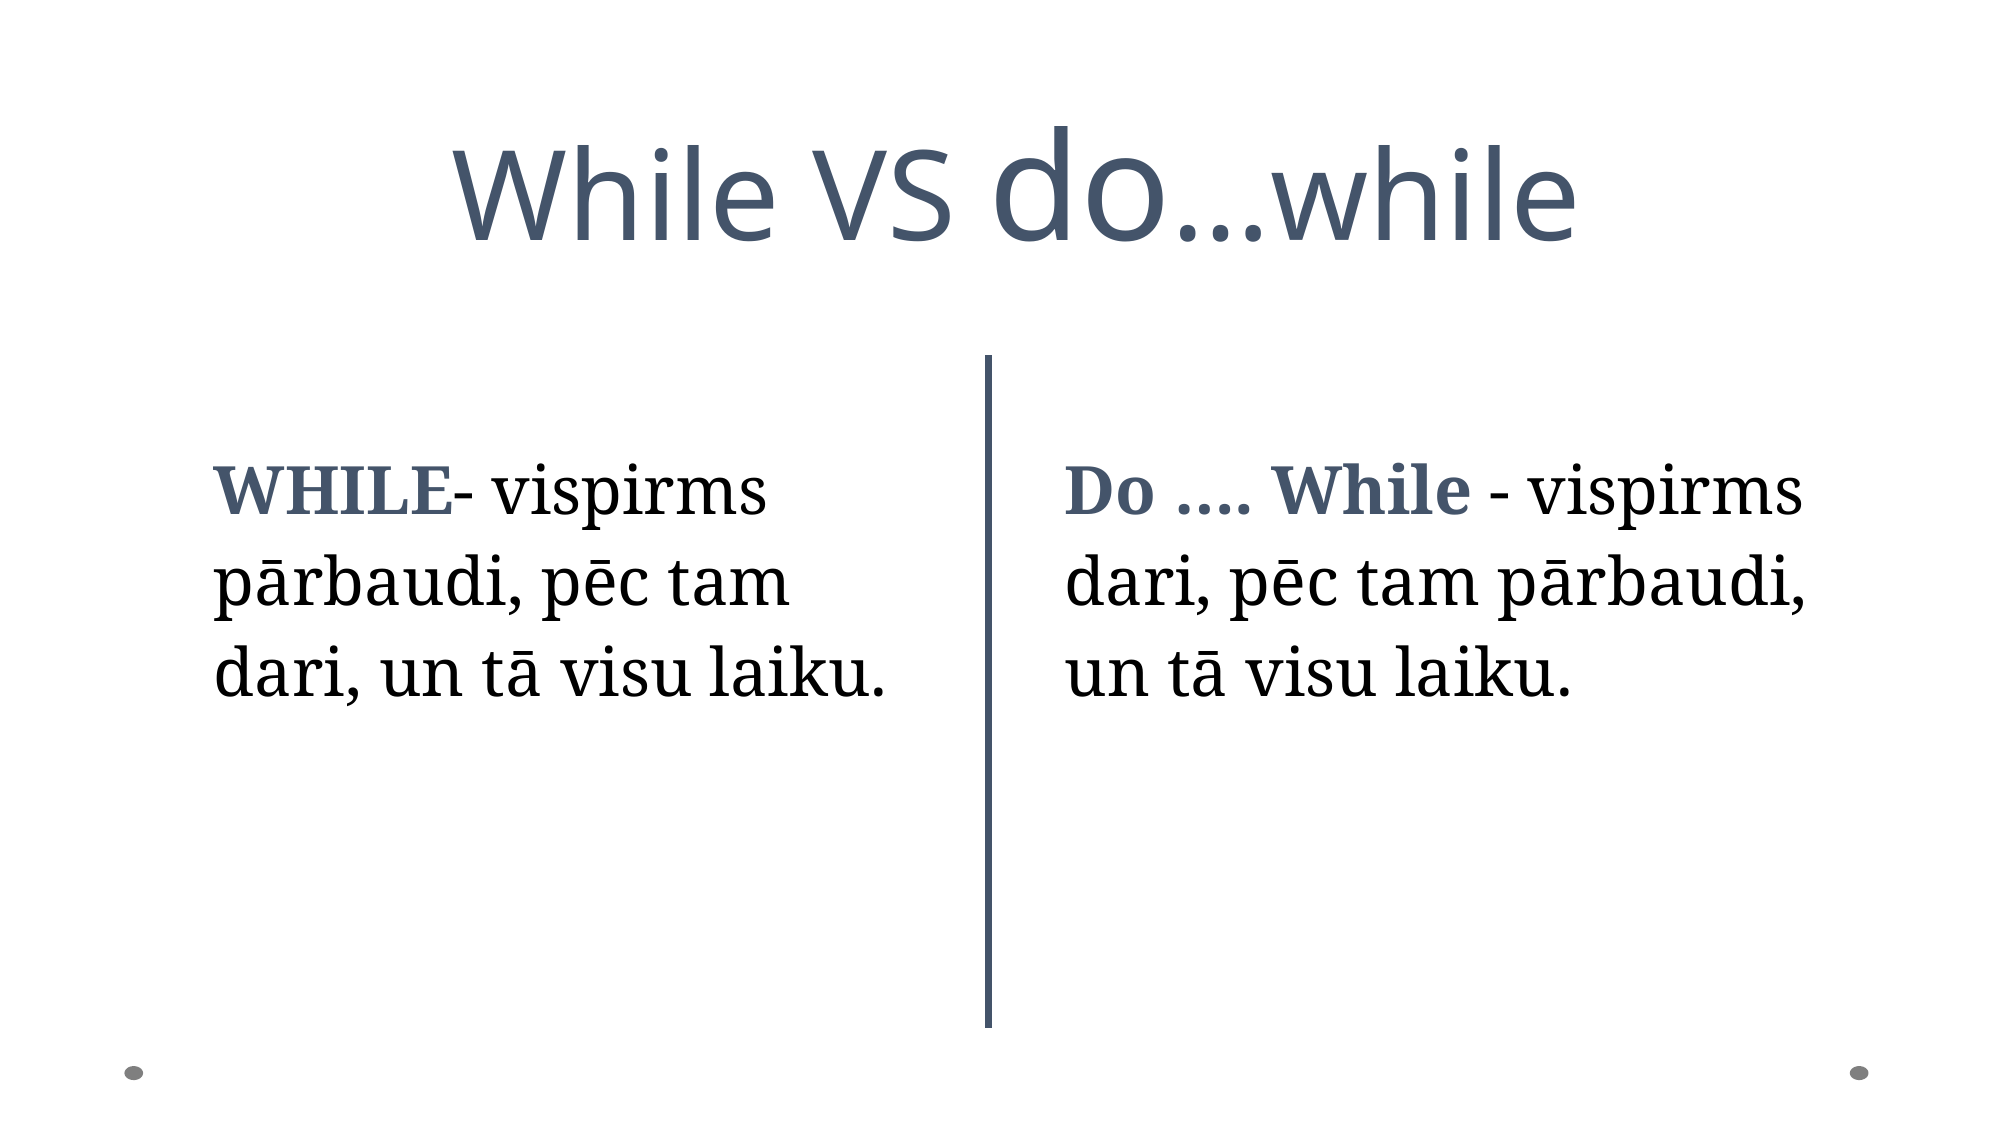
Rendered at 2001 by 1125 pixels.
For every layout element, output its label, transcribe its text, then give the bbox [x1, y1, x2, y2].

text_box While VS do…while [436, 72, 1663, 270]
text_box WHILE- vispirms pārbaudi, pēc tam dari, un tā visu laiku. [198, 435, 951, 694]
text_box Do …. While - vispirms dari, pēc tam pārbaudi, un tā visu laiku. [1049, 435, 1865, 694]
